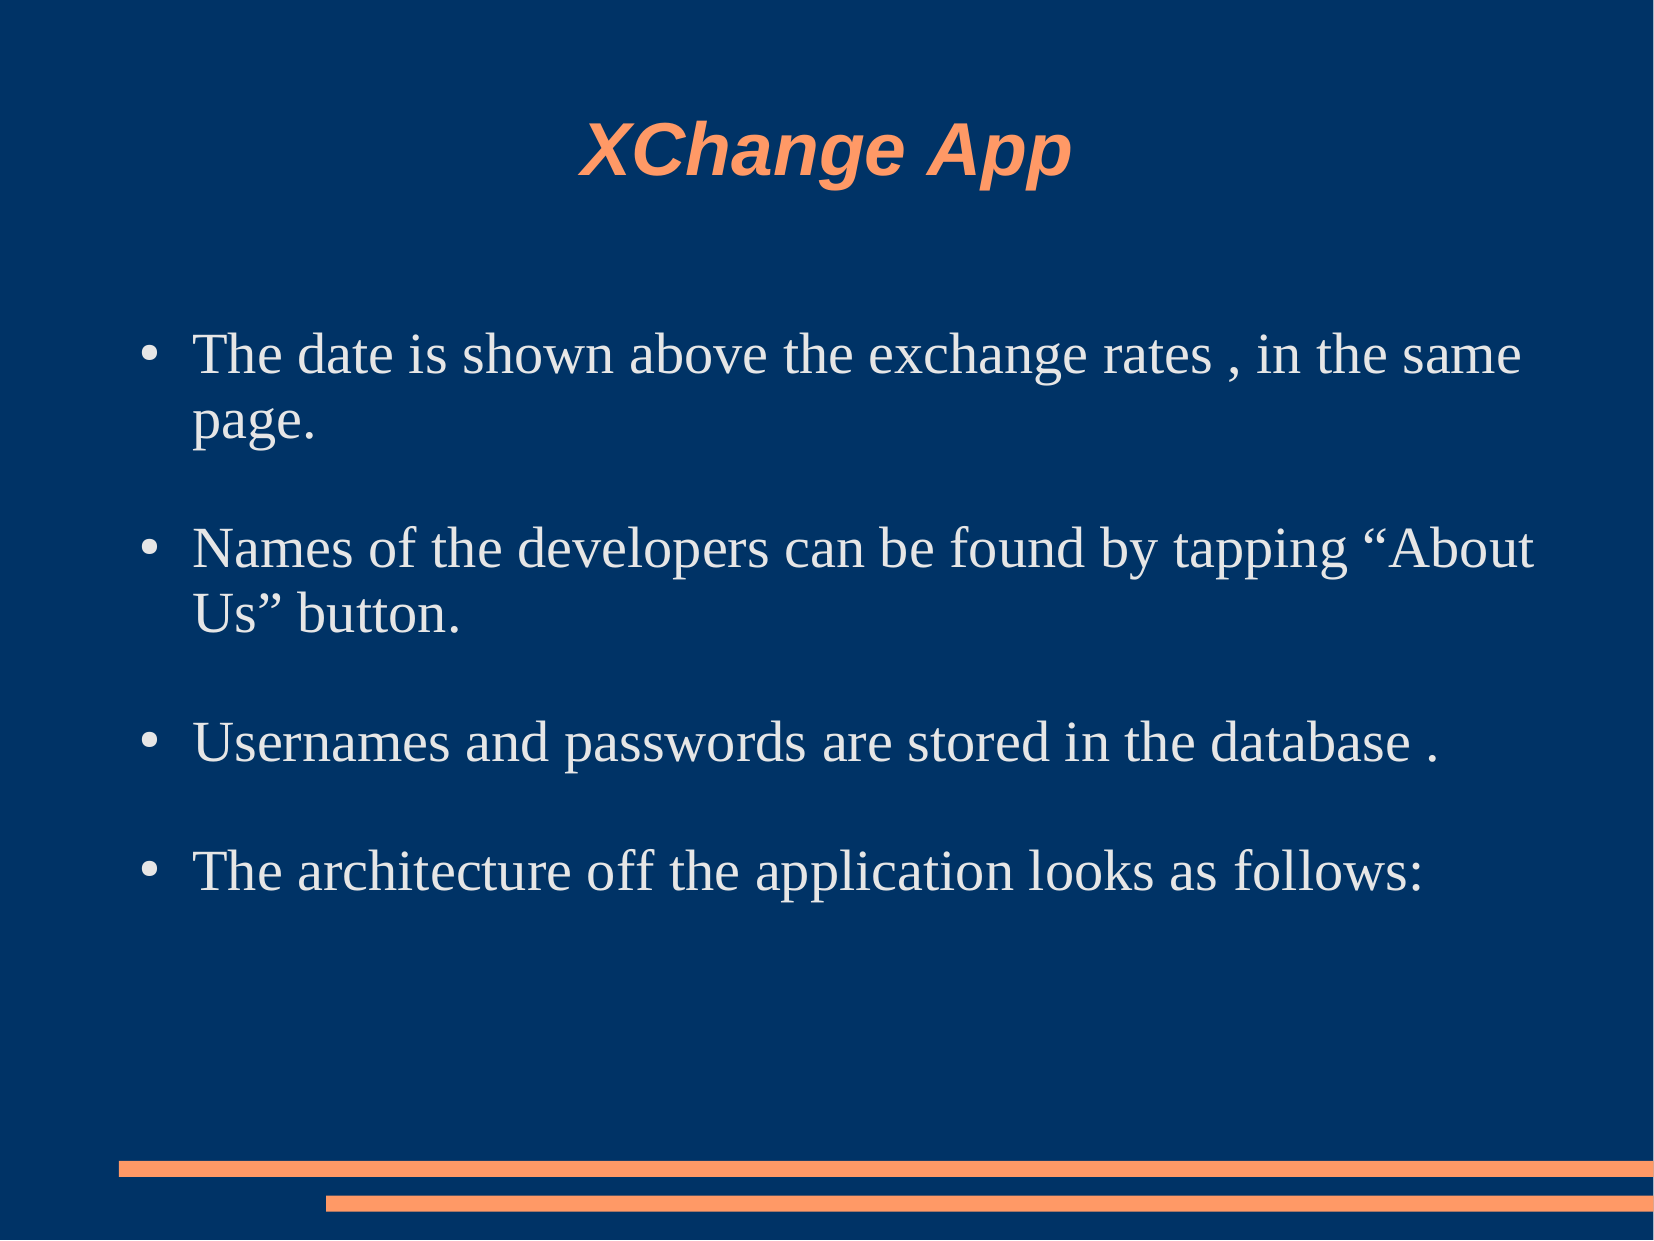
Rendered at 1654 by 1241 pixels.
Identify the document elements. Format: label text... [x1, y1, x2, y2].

title XChange App [121, 46, 1534, 254]
list The date is shown above the exchange rates , in the same page. Names of the developers can be found by tapping “About Us” button. Usernames and passwords are stored in the database . The architecture off the application looks as follows: [121, 322, 1561, 1132]
